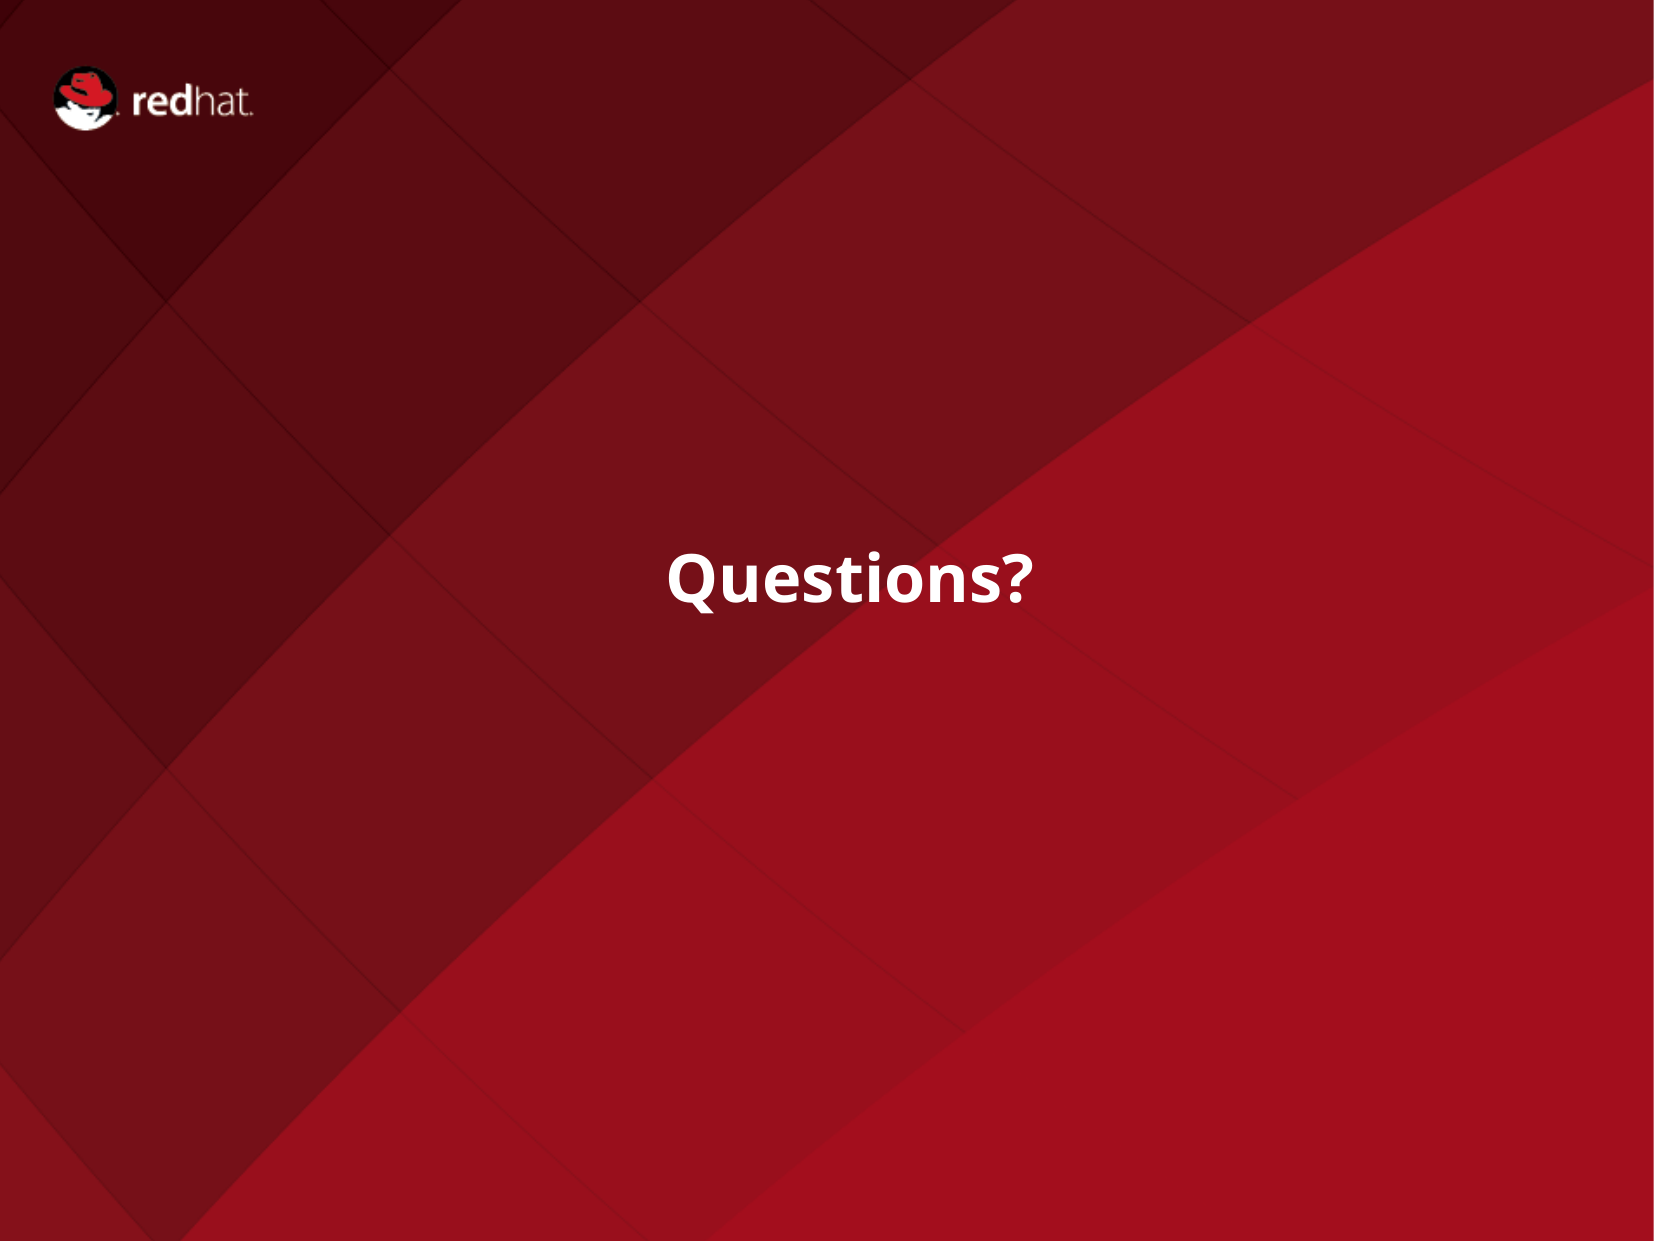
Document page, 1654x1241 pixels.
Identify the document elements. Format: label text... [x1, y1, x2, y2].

picture [0, 0, 1654, 1241]
title Questions? [287, 481, 1413, 672]
